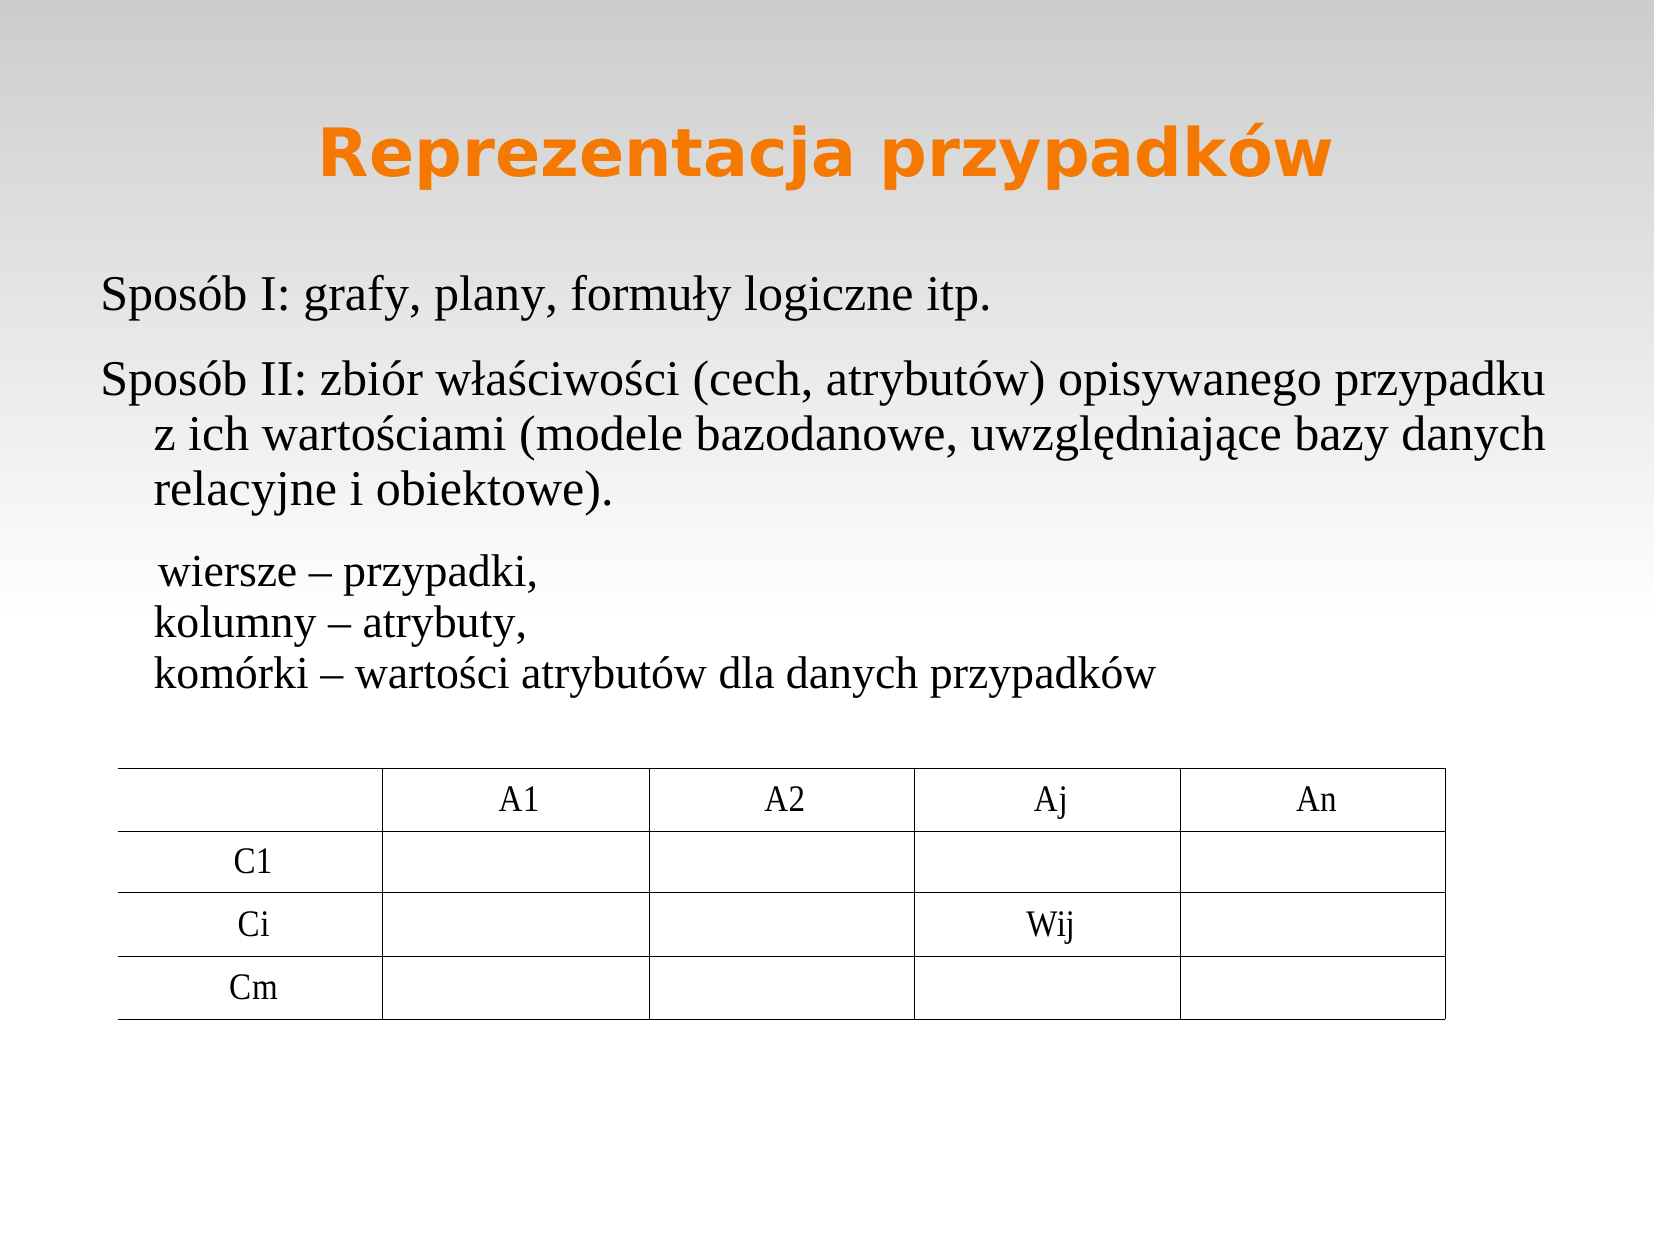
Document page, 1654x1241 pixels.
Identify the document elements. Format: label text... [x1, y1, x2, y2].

list Sposób I: grafy, plany, formuły logiczne itp. Sposób II: zbiór właściwości (cech, atrybutów) opisywanego przypadku z ich wartościami (modele bazodanowe, uwzględniające bazy danych relacyjne i obiektowe). wiersze – przypadki, kolumny – atrybuty, komórki – wartości atrybutów dla danych przypadków [82, 265, 1571, 1109]
chart [118, 767, 1447, 1034]
title Reprezentacja przypadków [82, 49, 1571, 257]
